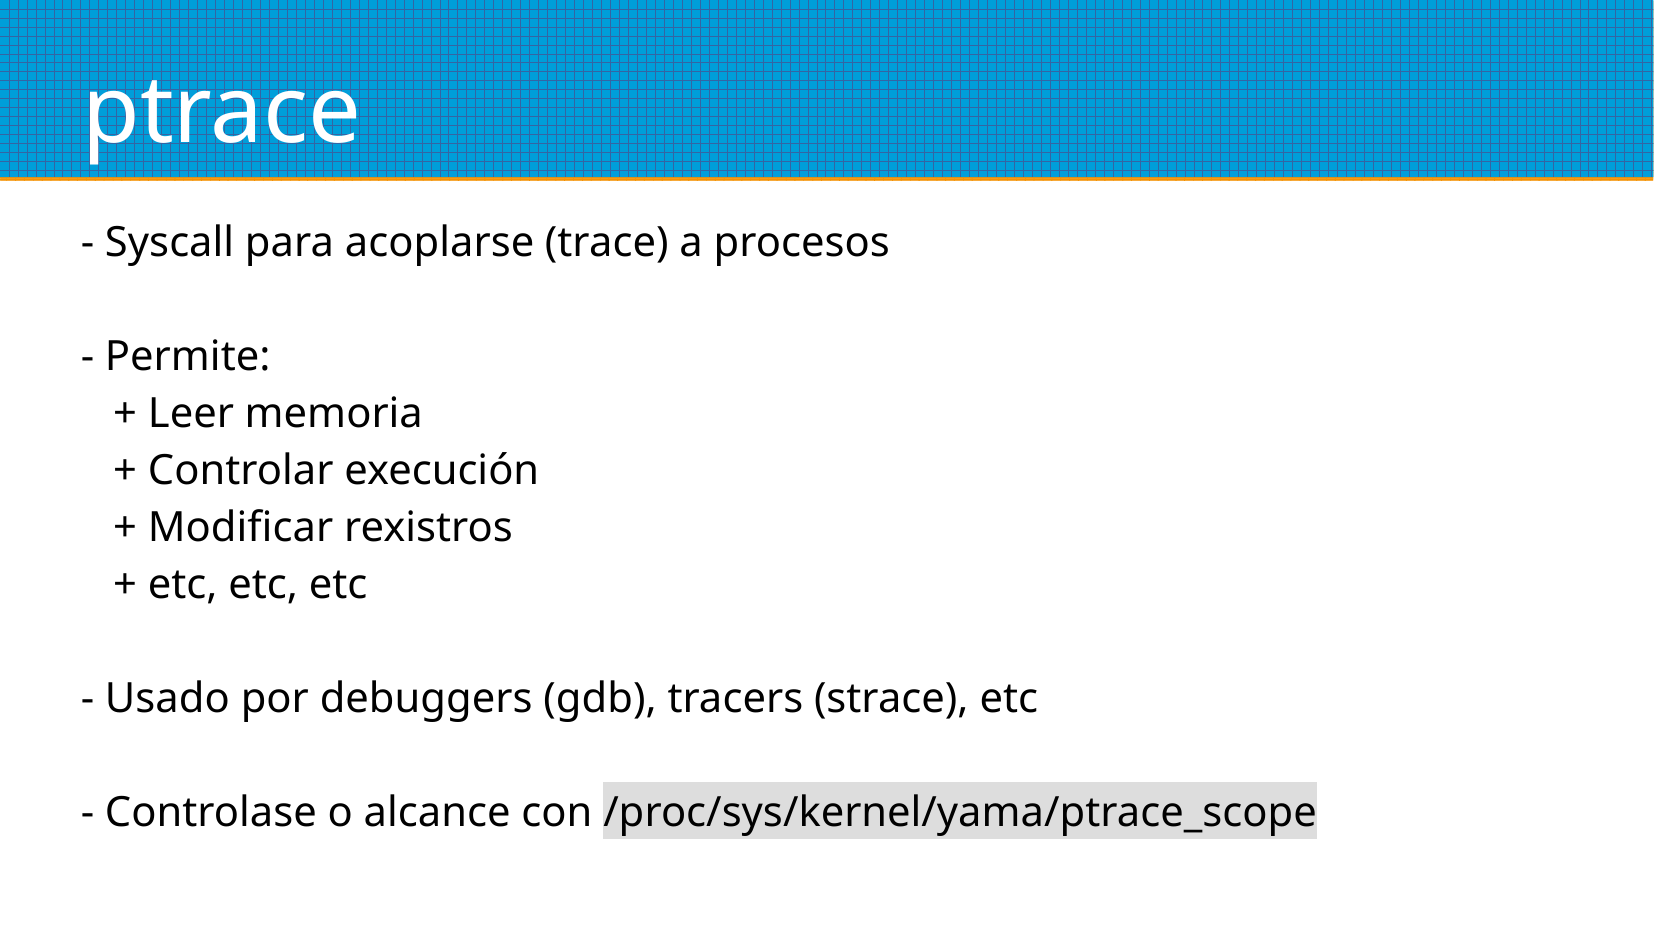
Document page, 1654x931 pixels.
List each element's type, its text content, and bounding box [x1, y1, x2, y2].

title ptrace [82, 14, 1571, 171]
text_box - Syscall para acoplarse (trace) a procesos - Permite: + Leer memoria + Controlar execución + Modificar rexistros + etc, etc, etc - Usado por debuggers (gdb), tracers (strace), etc - Controlase o alcance con /proc/sys/kernel/yama/ptrace_scope [75, 205, 1501, 845]
